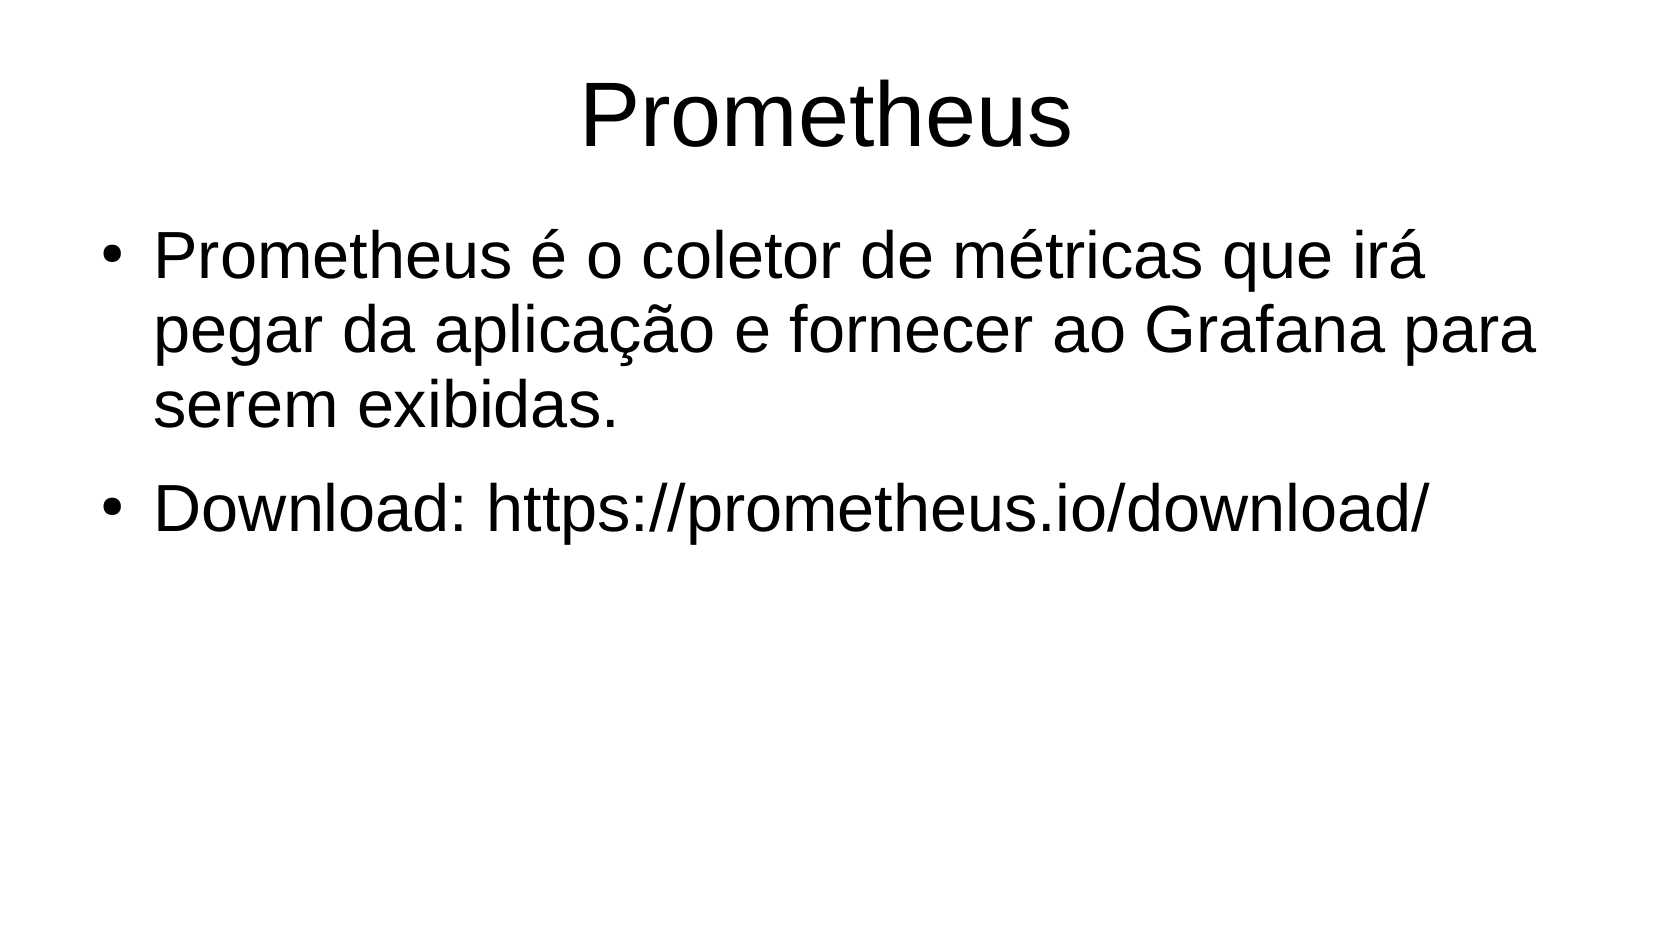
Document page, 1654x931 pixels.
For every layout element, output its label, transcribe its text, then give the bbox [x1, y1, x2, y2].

title Prometheus [82, 37, 1571, 193]
list Prometheus é o coletor de métricas que irá pegar da aplicação e fornecer ao Grafana para serem exibidas. Download: https://prometheus.io/download/ [82, 217, 1571, 758]
